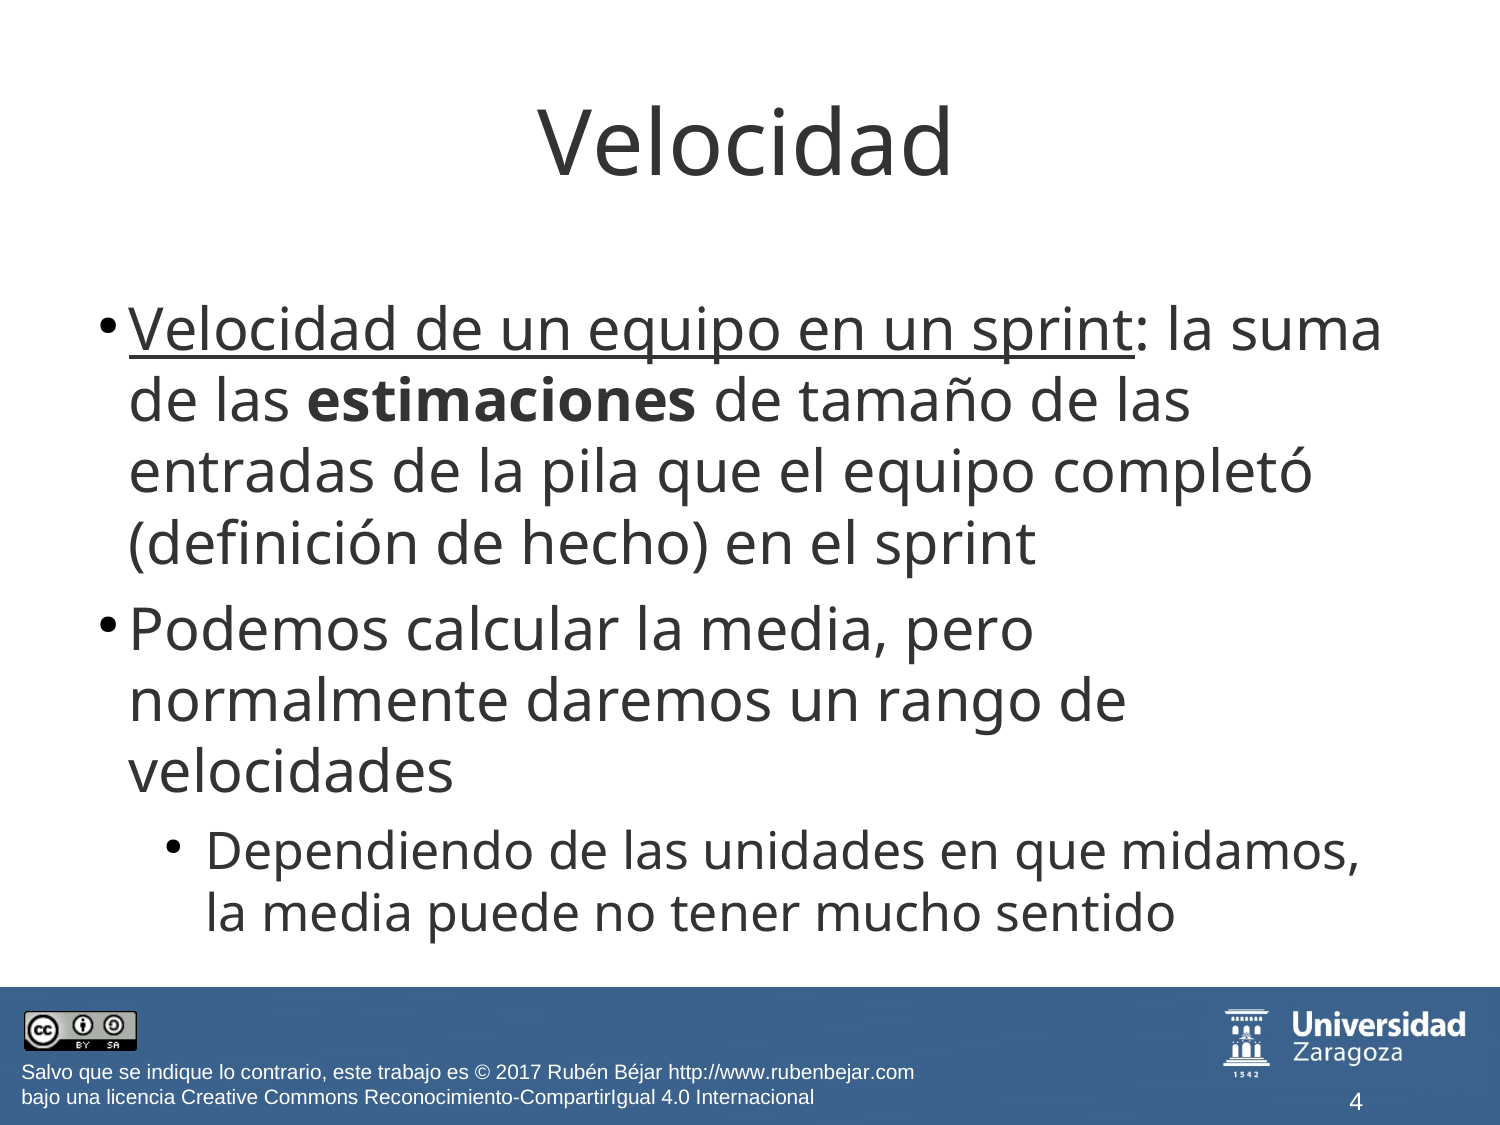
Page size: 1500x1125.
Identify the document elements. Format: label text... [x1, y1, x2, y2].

title Velocidad [74, 21, 1420, 257]
picture [0, 987, 1500, 1125]
list Velocidad de un equipo en un sprint: la suma de las estimaciones de tamaño de las entradas de la pila que el equipo completó (definición de hecho) en el sprint Podemos calcular la media, pero normalmente daremos un rango de velocidades Dependiendo de las unidades en que midamos, la media puede no tener mucho sentido [82, 283, 1418, 957]
